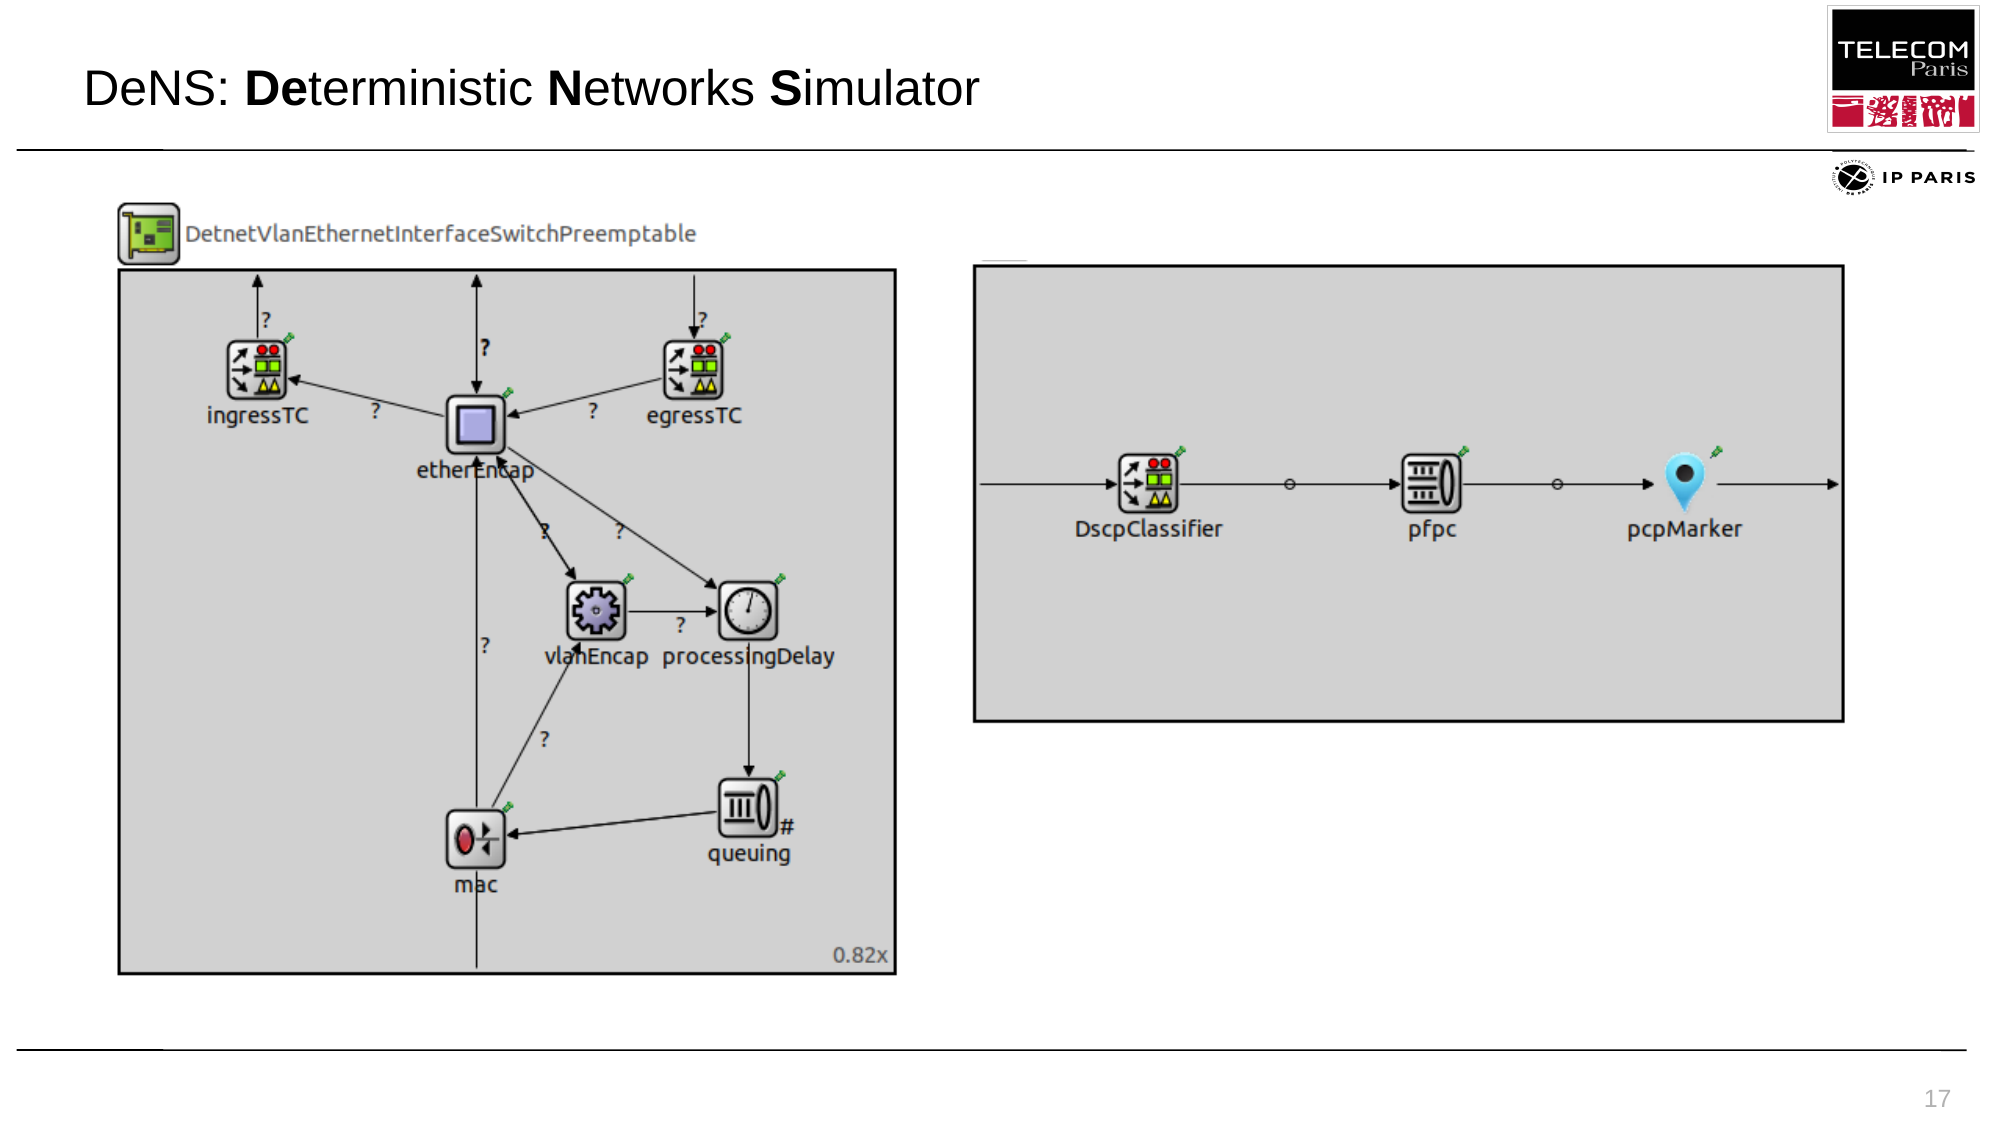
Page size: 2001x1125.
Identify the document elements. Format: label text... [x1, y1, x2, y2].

slide_number <number> [1485, 1067, 1967, 1125]
title DeNS: Deterministic Networks Simulator [83, 13, 1933, 153]
picture [110, 192, 908, 988]
picture [967, 260, 1870, 731]
picture [1810, 0, 2000, 207]
